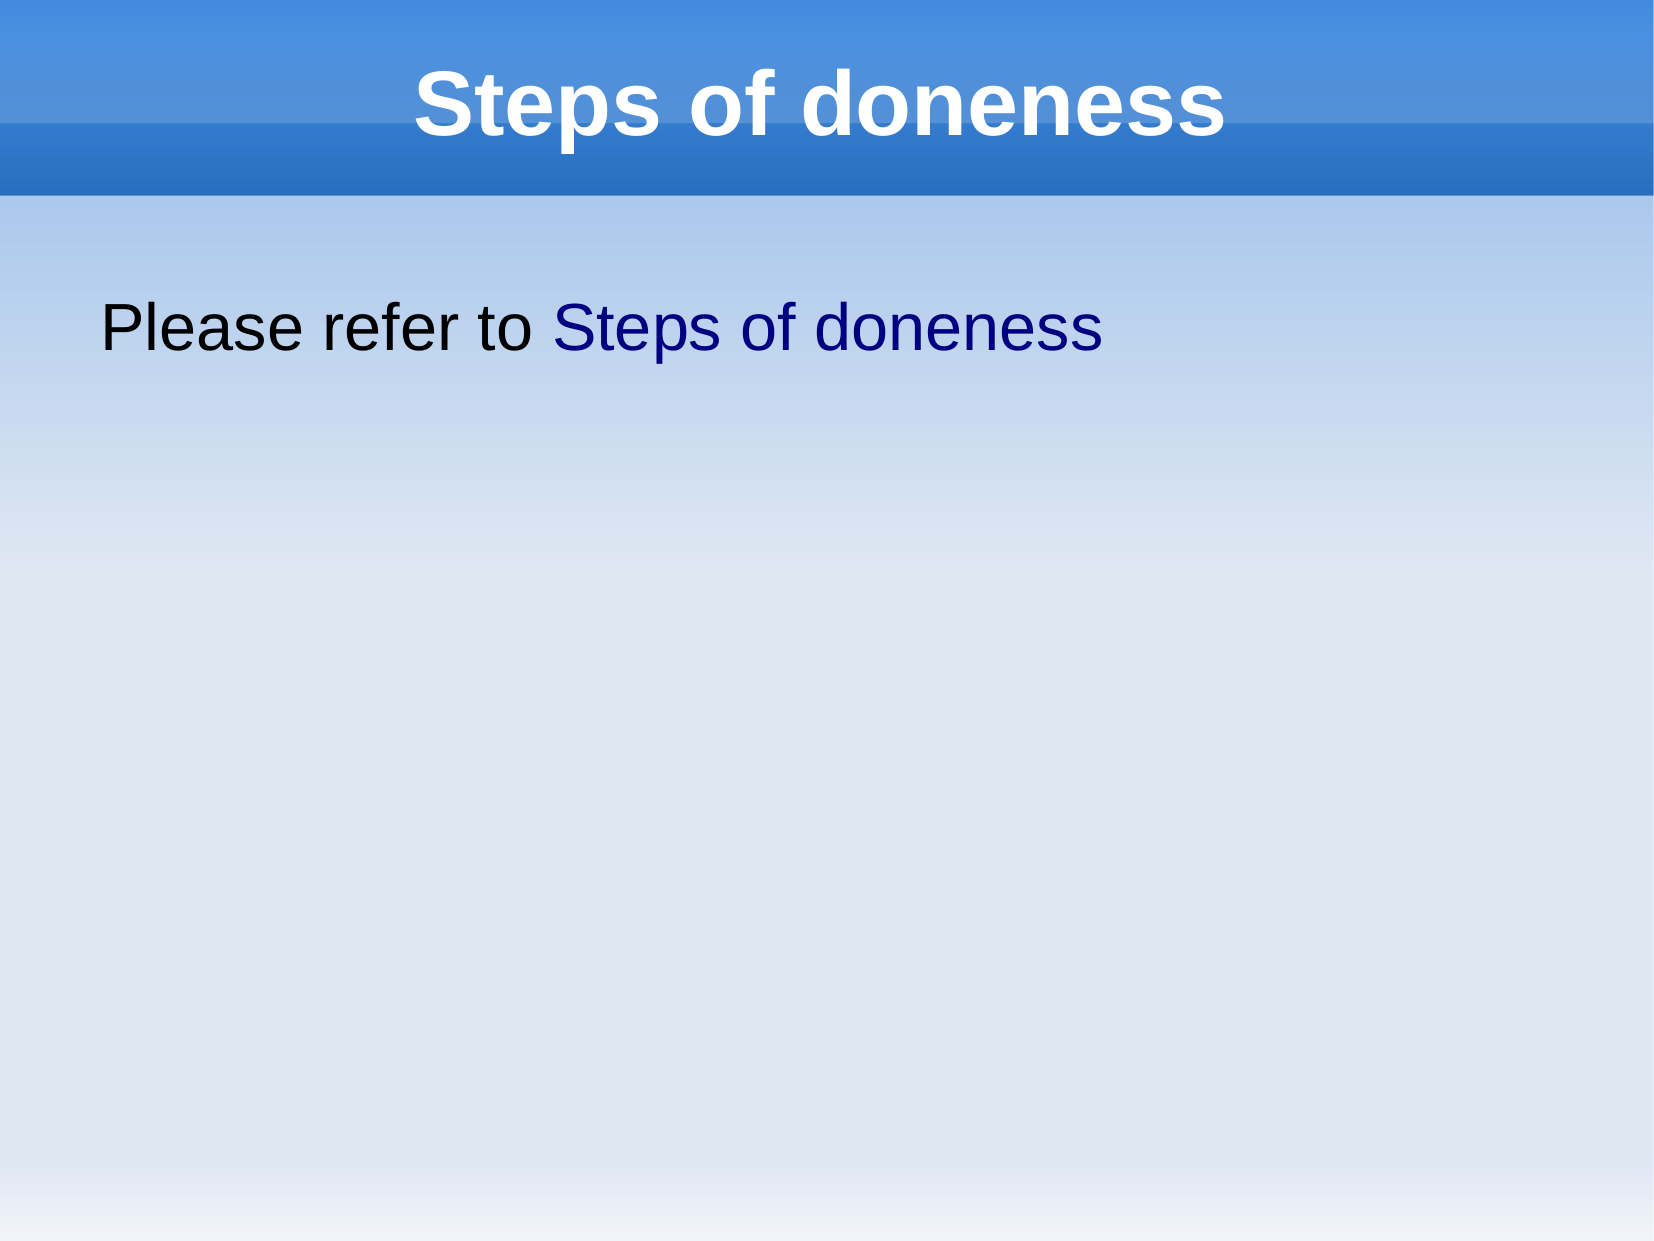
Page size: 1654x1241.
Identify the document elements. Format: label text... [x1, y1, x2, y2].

list Please refer to Steps of doneness [82, 290, 1571, 1094]
picture [0, 0, 1654, 1241]
title Steps of doneness [76, 7, 1565, 200]
